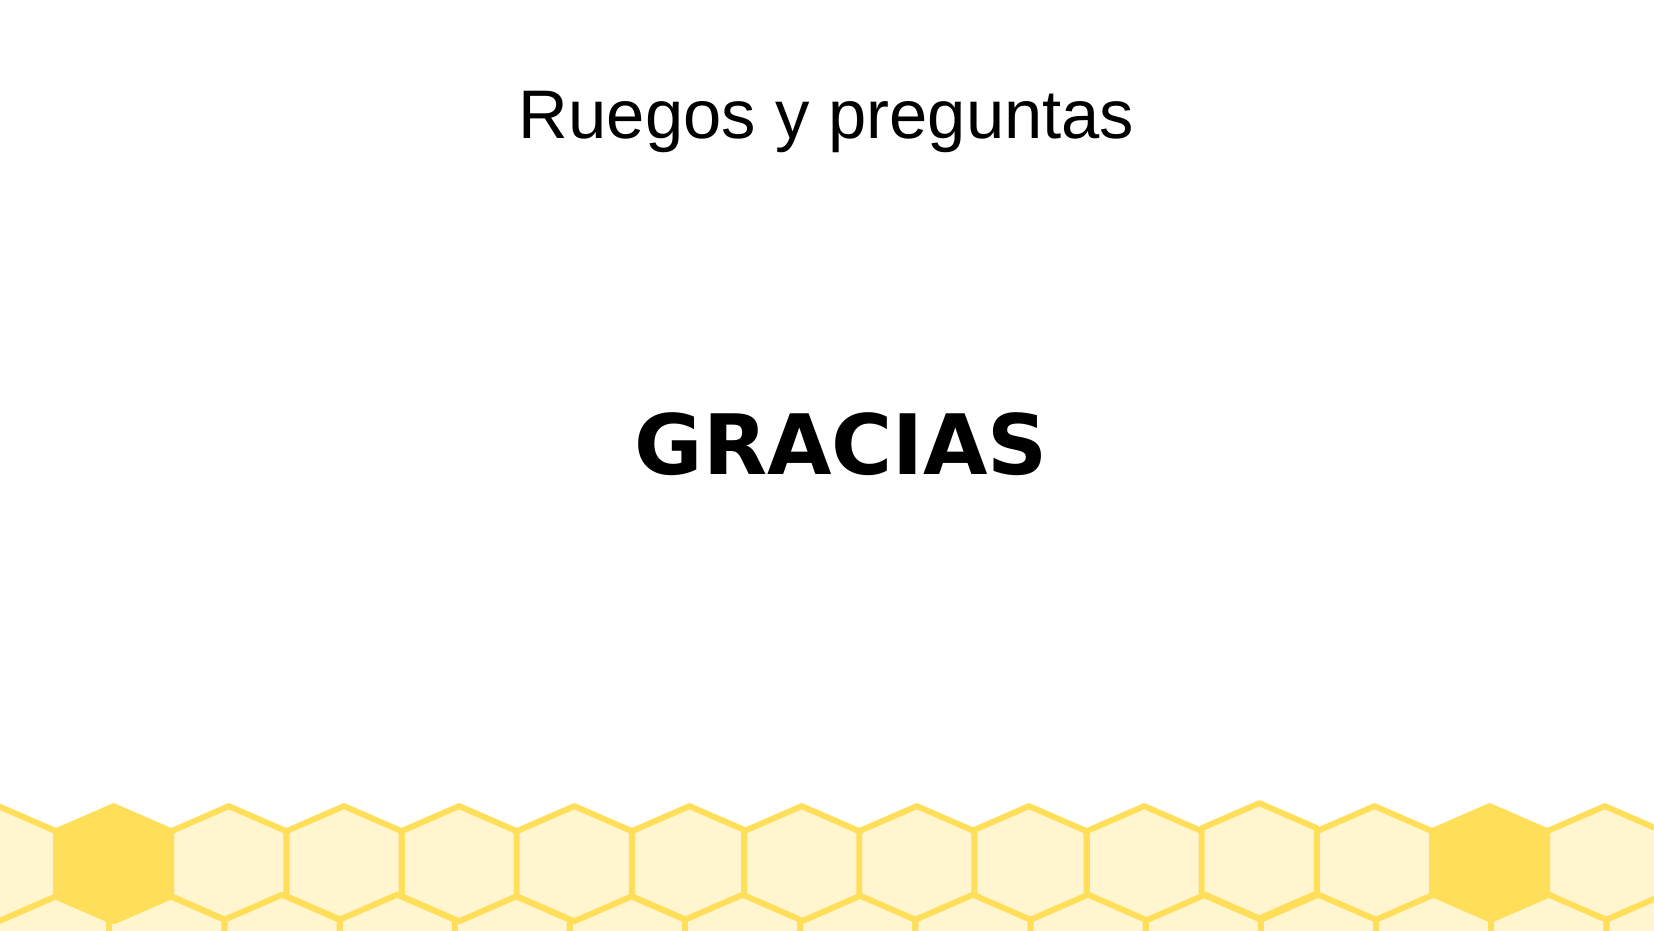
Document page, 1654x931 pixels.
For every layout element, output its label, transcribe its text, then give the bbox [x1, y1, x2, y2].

text_box GRACIAS [620, 390, 1063, 502]
title Ruegos y preguntas [82, 37, 1571, 193]
